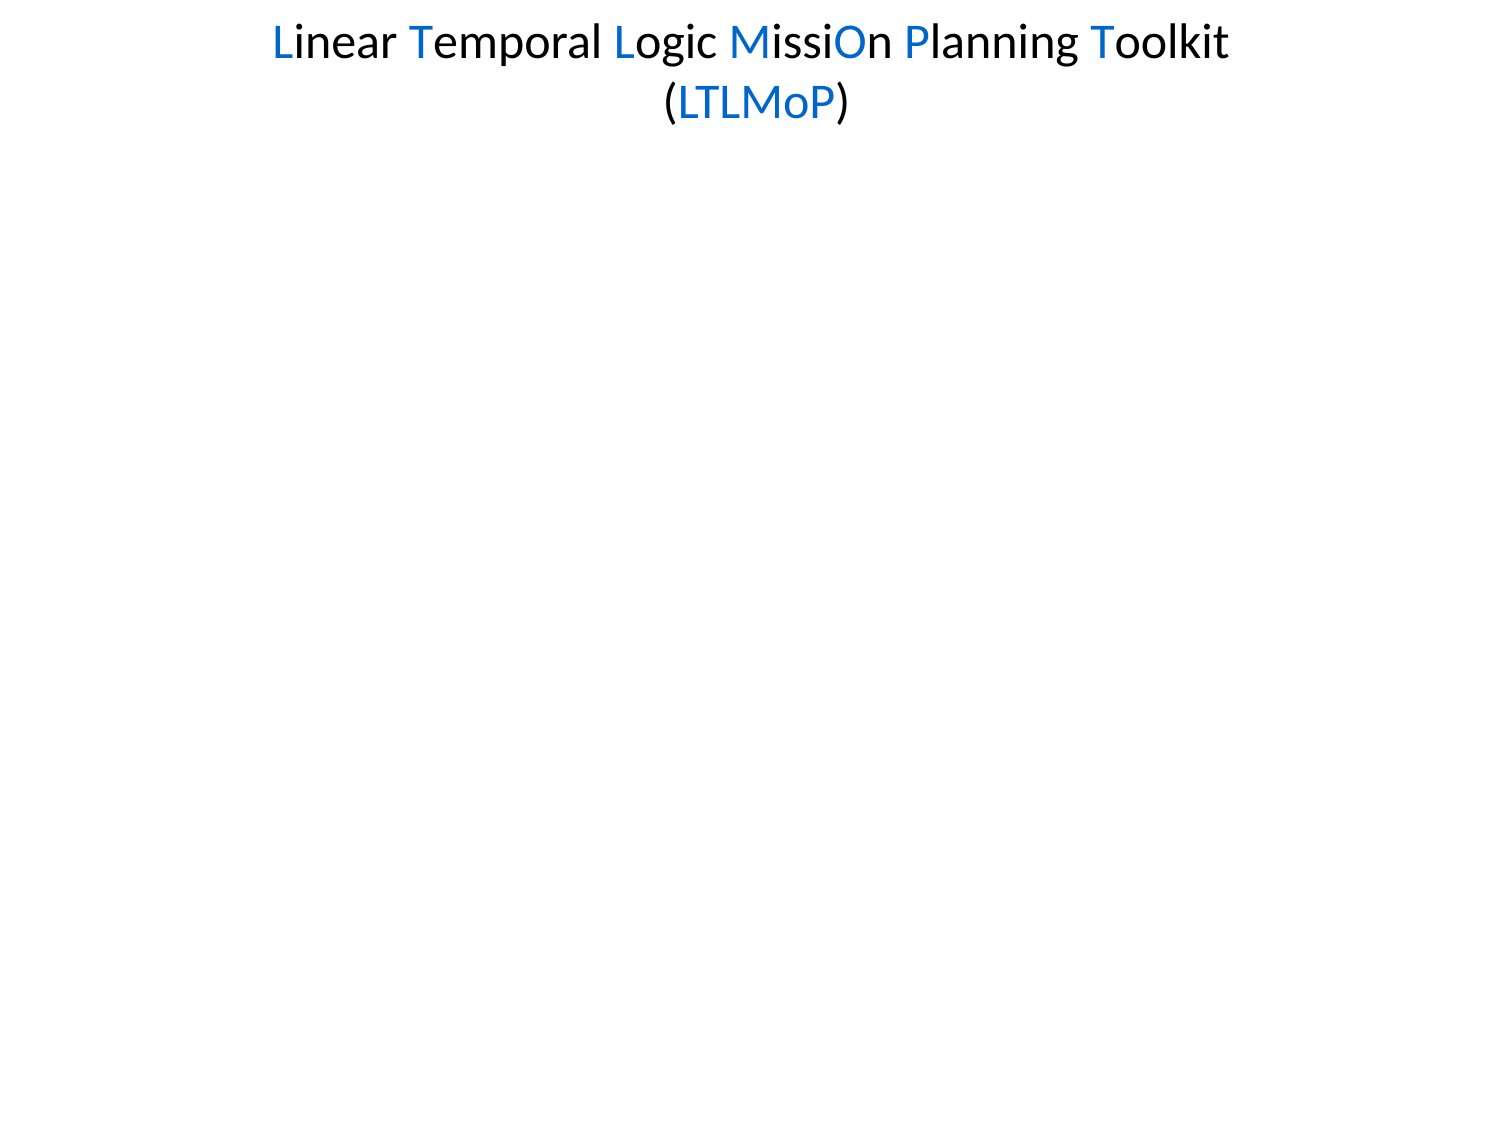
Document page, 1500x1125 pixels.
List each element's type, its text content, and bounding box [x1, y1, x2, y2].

text_box Linear Temporal Logic MissiOn Planning Toolkit (LTLMoP) [257, 0, 1245, 136]
